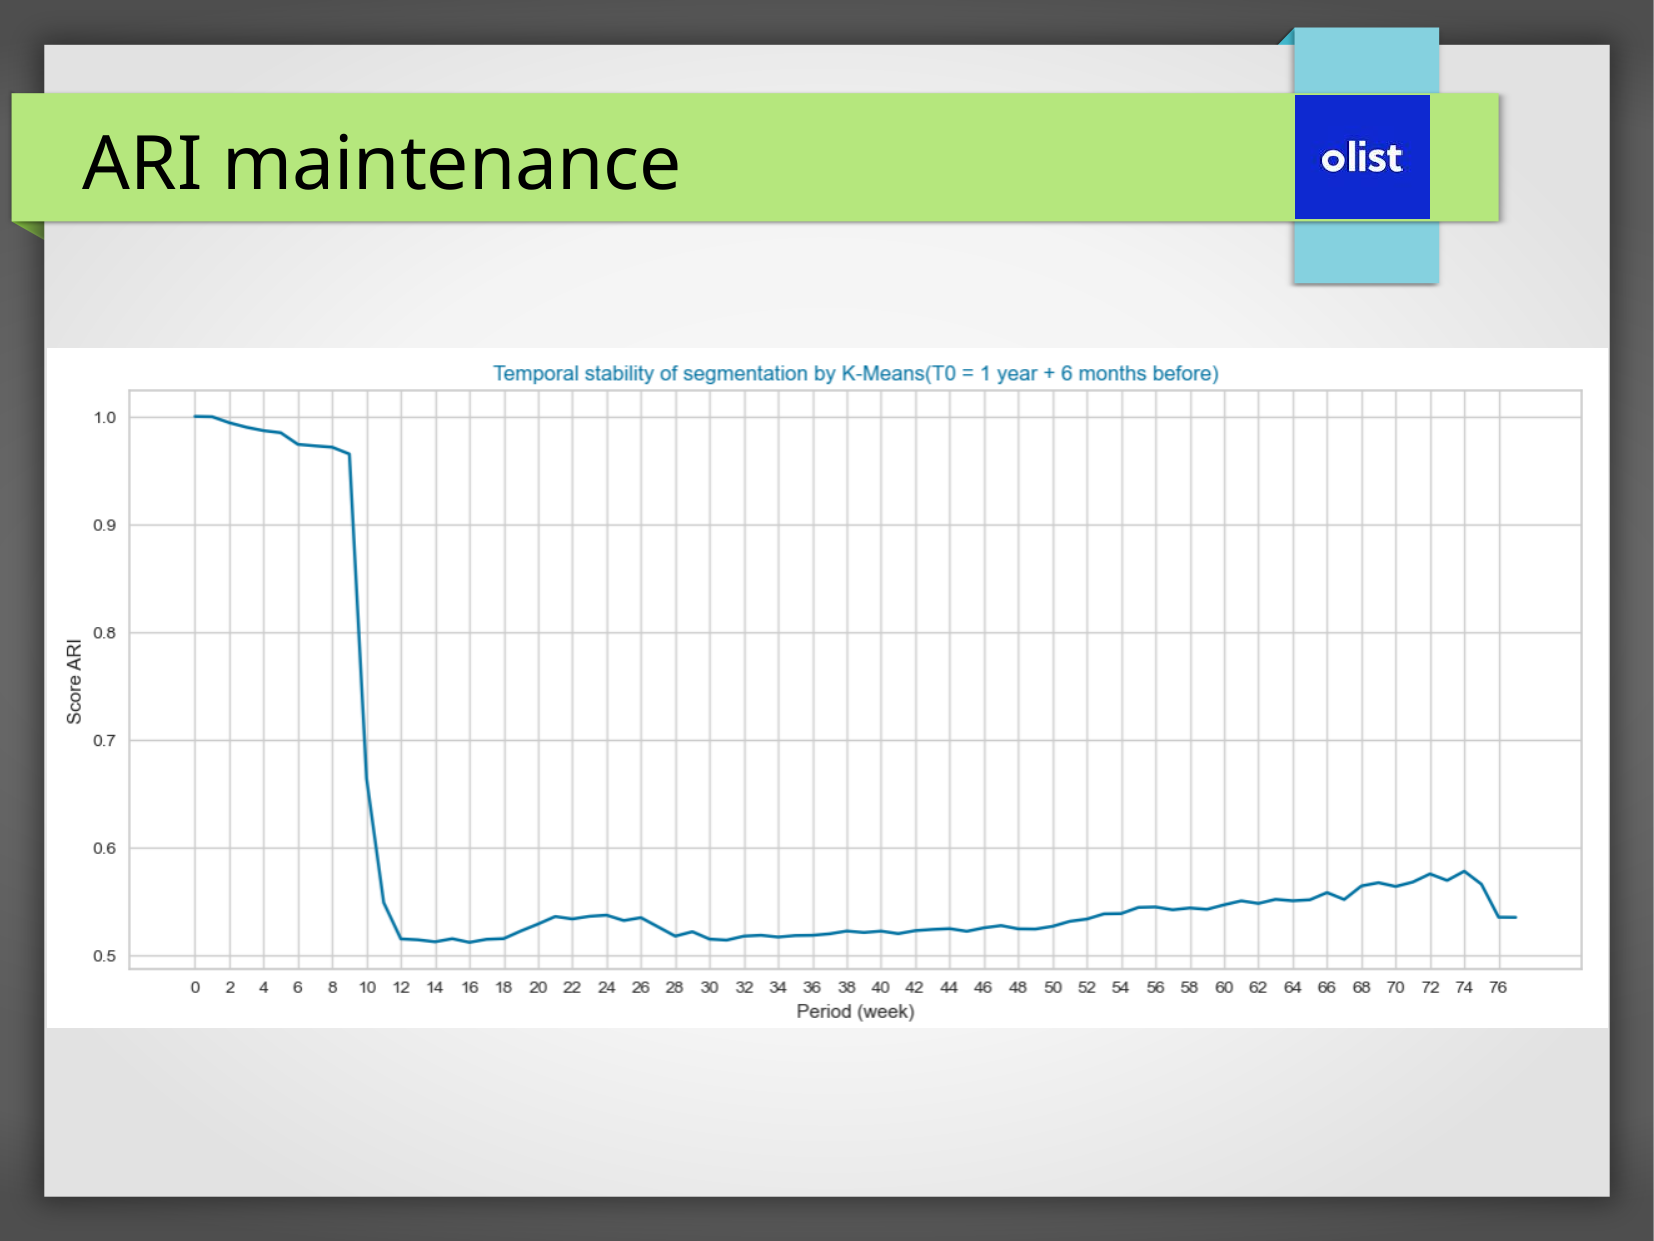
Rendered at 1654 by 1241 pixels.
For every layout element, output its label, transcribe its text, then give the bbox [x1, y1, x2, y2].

title ARI maintenance [82, 72, 1382, 249]
picture [0, 0, 1654, 1241]
